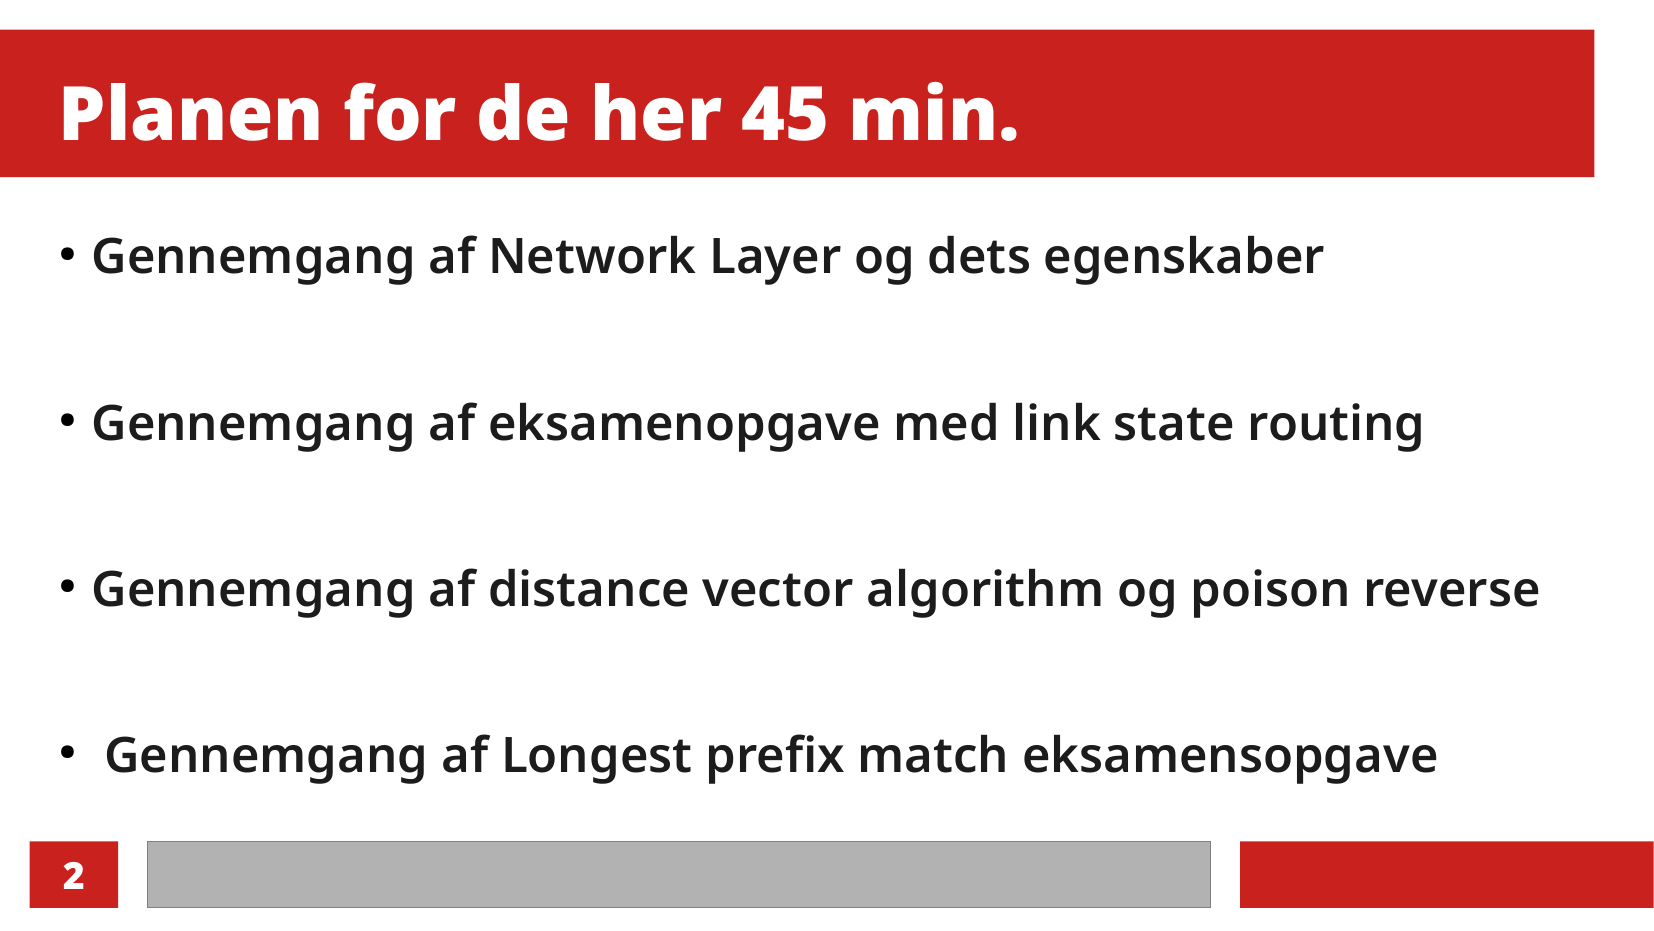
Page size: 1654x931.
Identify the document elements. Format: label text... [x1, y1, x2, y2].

title Planen for de her 45 min. [59, 44, 1595, 163]
list Gennemgang af Network Layer og dets egenskaber Gennemgang af eksamenopgave med link state routing Gennemgang af distance vector algorithm og poison reverse Gennemgang af Longest prefix match eksamensopgave [59, 221, 1565, 798]
